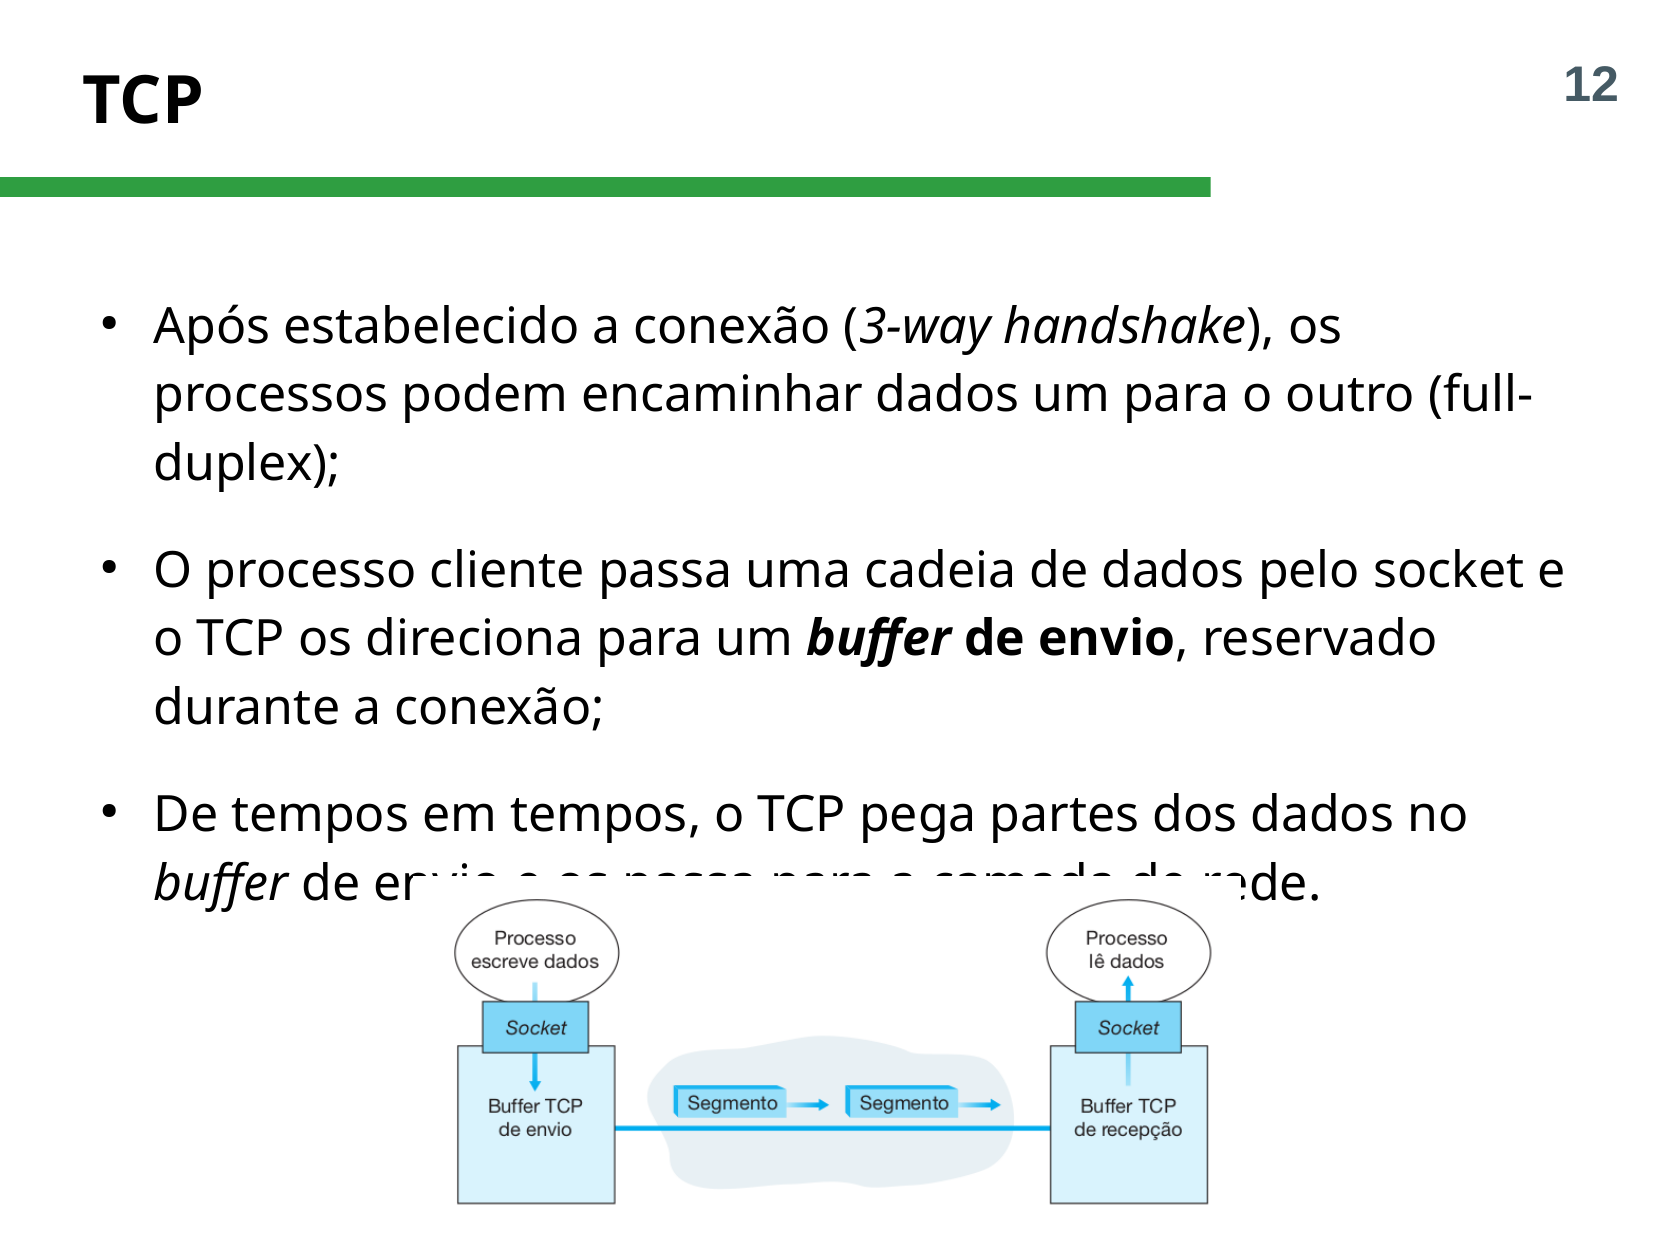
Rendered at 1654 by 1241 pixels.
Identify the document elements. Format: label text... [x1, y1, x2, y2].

picture [413, 876, 1241, 1229]
title TCP [82, 0, 1152, 202]
list Após estabelecido a conexão (3-way handshake), os processos podem encaminhar dados um para o outro (full-duplex); O processo cliente passa uma cadeia de dados pelo socket e o TCP os direciona para um buffer de envio, reservado durante a conexão; De tempos em tempos, o TCP pega partes dos dados no buffer de envio e os passa para a camada de rede. [82, 290, 1571, 1216]
